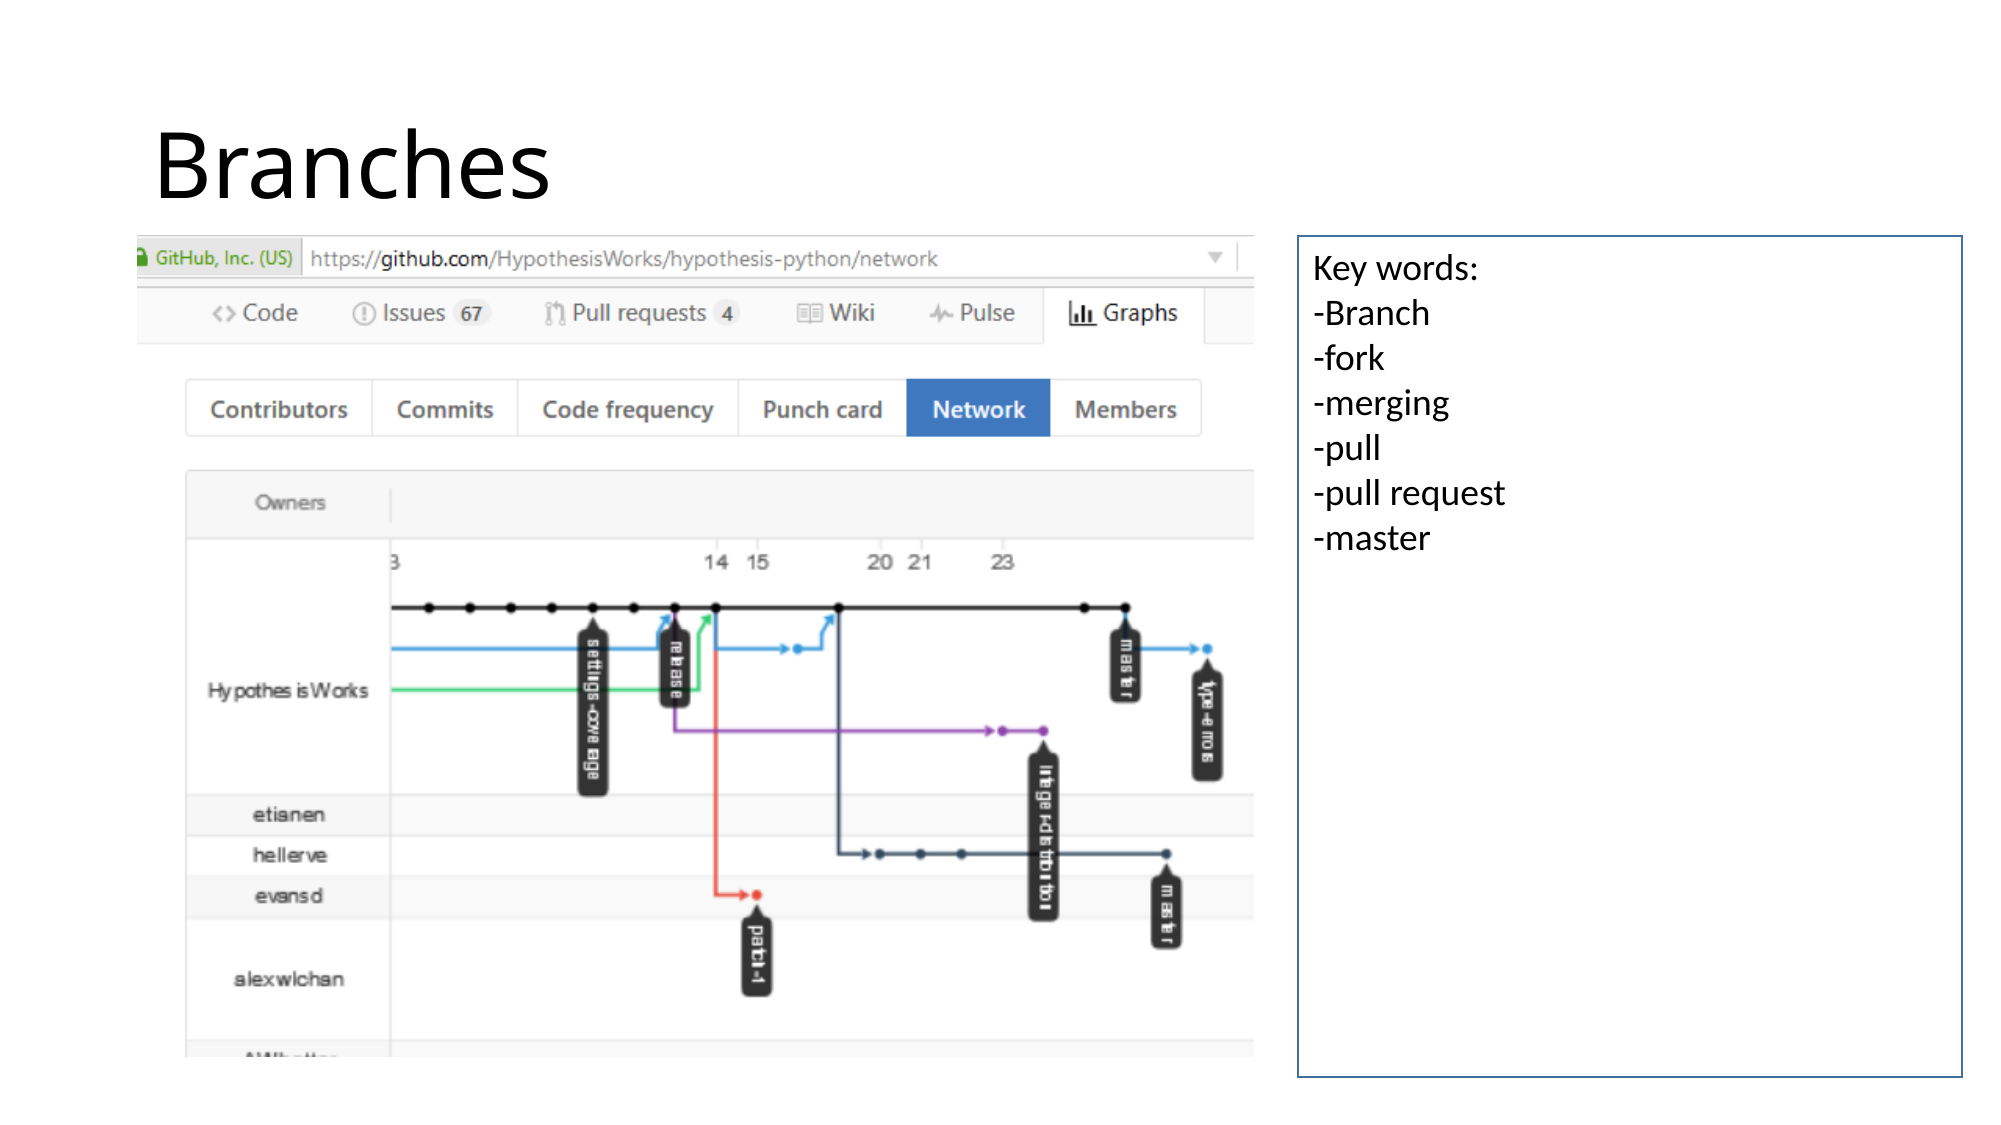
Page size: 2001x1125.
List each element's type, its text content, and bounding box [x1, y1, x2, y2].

text_box Key words: -Branch -fork -merging -pull -pull request -master [1298, 235, 1963, 615]
title Branches [137, 59, 1863, 278]
picture [137, 235, 1254, 1057]
